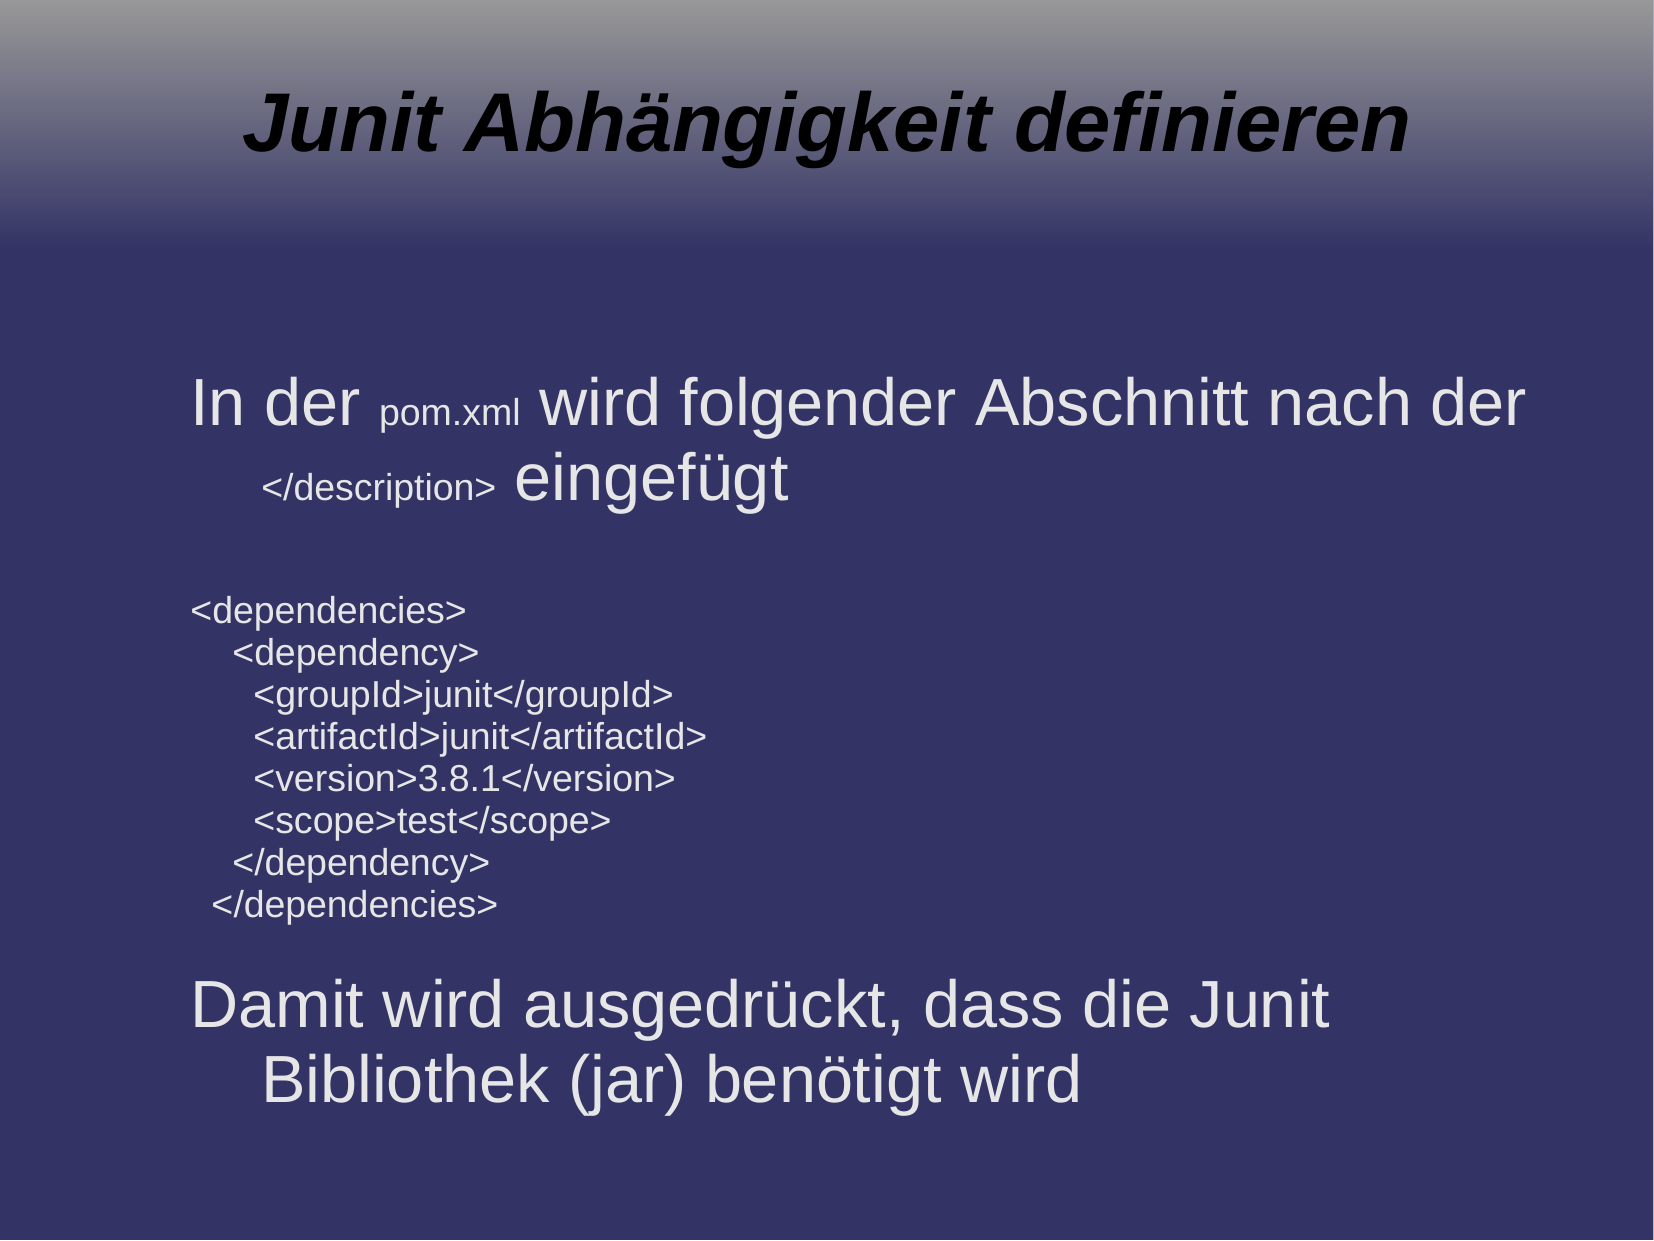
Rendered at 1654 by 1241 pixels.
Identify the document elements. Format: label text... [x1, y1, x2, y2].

list In der pom.xml wird folgender Abschnitt nach der </description> eingefügt <dependencies> <dependency> <groupId>junit</groupId> <artifactId>junit</artifactId> <version>3.8.1</version> <scope>test</scope> </dependency> </dependencies> Damit wird ausgedrückt, dass die Junit Bibliothek (jar) benötigt wird [178, 364, 1570, 1147]
title Junit Abhängigkeit definieren [121, 19, 1534, 227]
